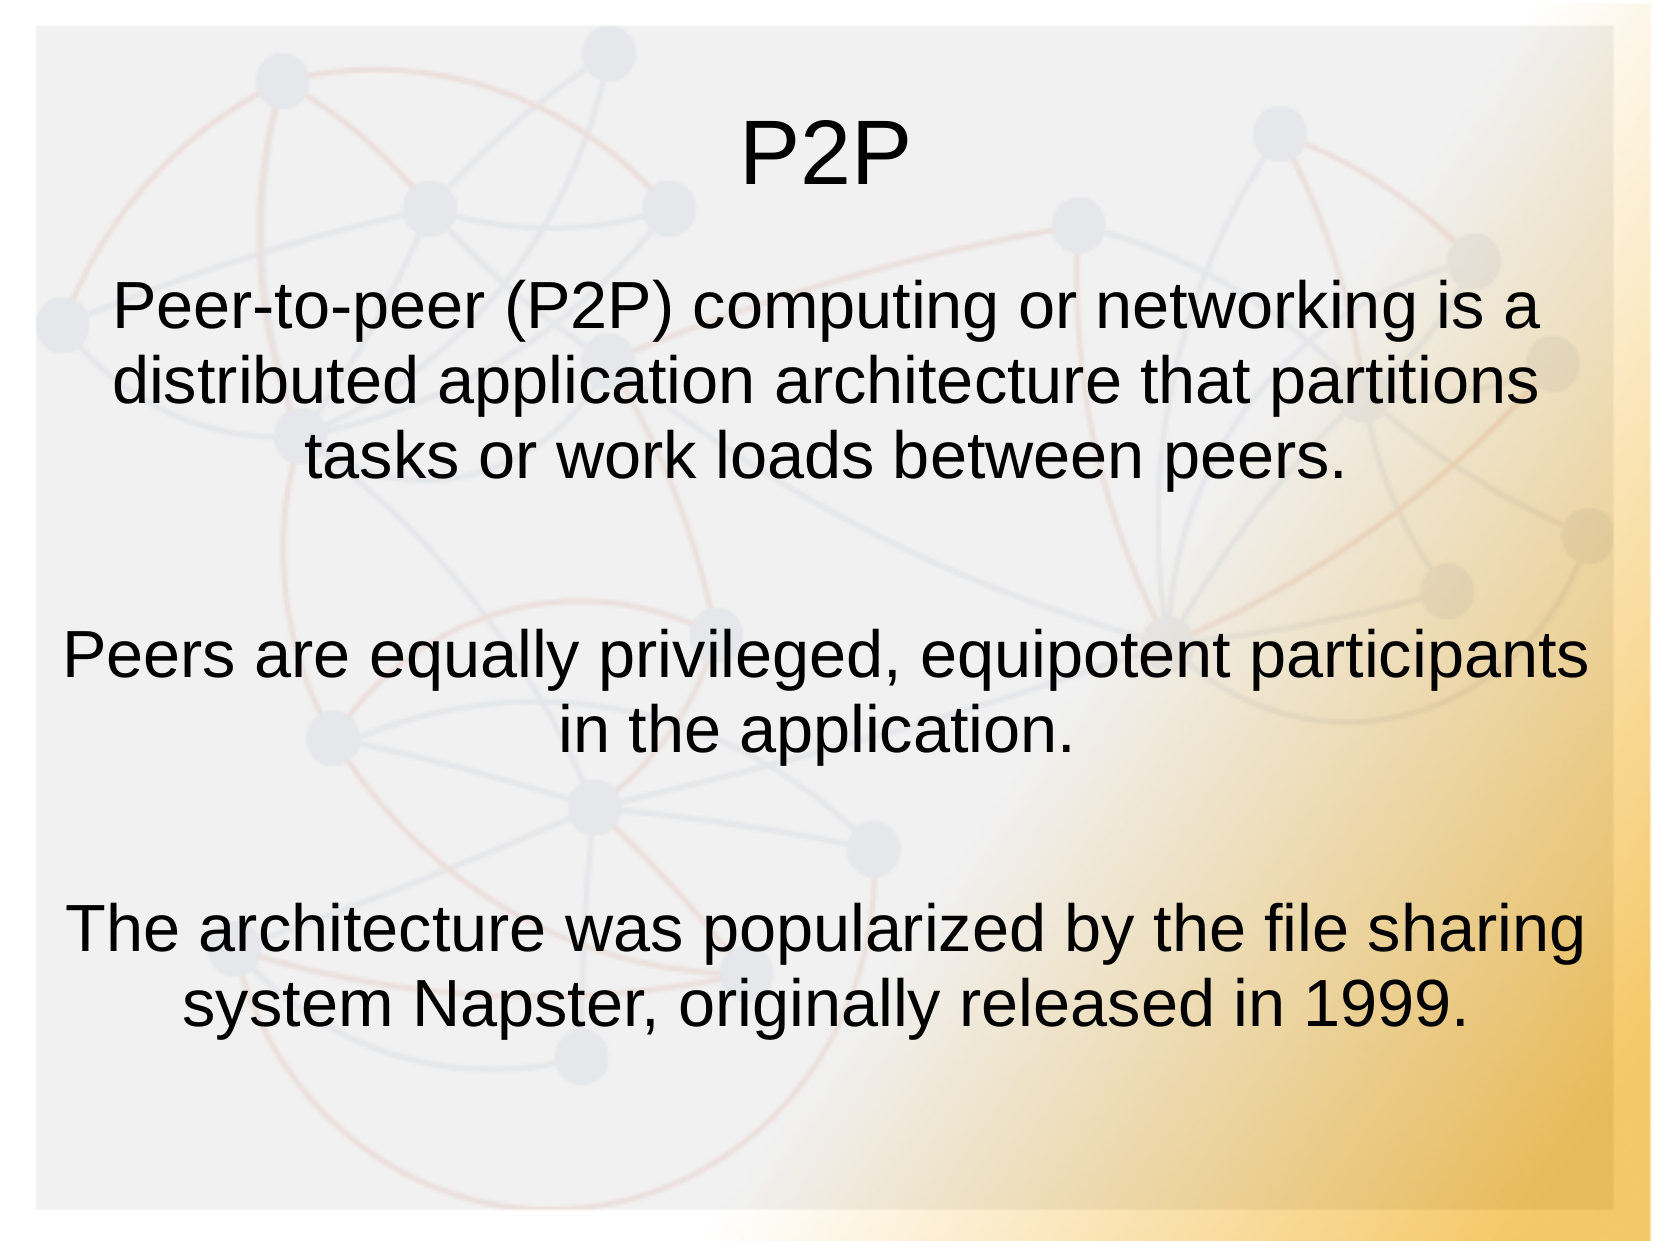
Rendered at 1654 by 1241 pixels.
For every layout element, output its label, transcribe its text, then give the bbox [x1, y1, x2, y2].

text_box Peer-to-peer (P2P) computing or networking is a distributed application architecture that partitions tasks or work loads between peers. Peers are equally privileged, equipotent participants in the application. The architecture was popularized by the file sharing system Napster, originally released in 1999. [14, 261, 1640, 1049]
title P2P [82, 49, 1571, 257]
picture [0, 0, 1654, 1241]
